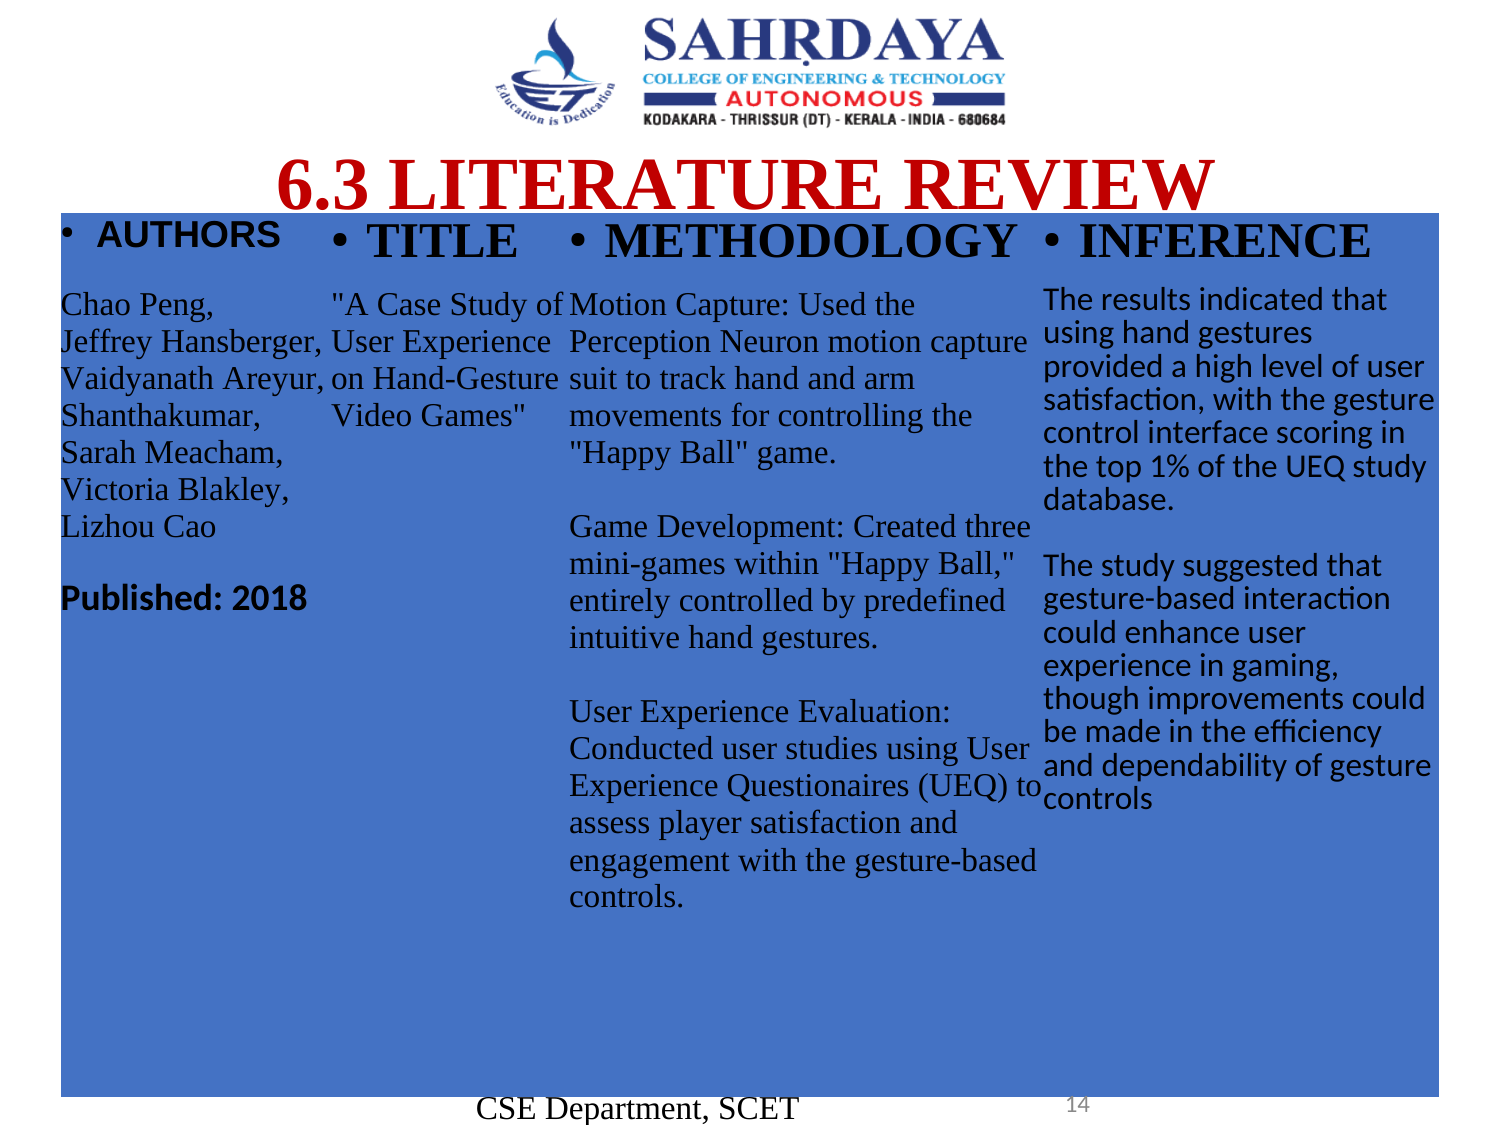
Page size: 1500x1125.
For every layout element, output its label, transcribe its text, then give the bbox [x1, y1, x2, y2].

table_header METHODOLOGY [569, 213, 1043, 286]
table_cell Motion Capture: Used the Perception Neuron motion capture suit to track hand and arm movements for controlling the "Happy Ball" game. Game Development: Created three mini-games within "Happy Ball," entirely controlled by predefined intuitive hand gestures. User Experience Evaluation: Conducted user studies using User Experience Questionaires (UEQ) to assess player satisfaction and engagement with the gesture-based controls. [569, 286, 1043, 1097]
text_box 6.3 LITERATURE REVIEW​ [261, 126, 1275, 213]
picture [460, 0, 1038, 126]
table_cell The results indicated that using hand gestures provided a high level of user satisfaction, with the gesture control interface scoring in the top 1% of the UEQ study database. The study suggested that gesture-based interaction could enhance user experience in gaming, though improvements could be made in the efficiency and dependability of gesture controls [1043, 286, 1439, 1097]
table_header INFERENCE [1043, 213, 1439, 286]
text_box CSE Department, SCET​ [460, 1079, 911, 1125]
table_header AUTHORS [61, 213, 331, 286]
table_cell "A Case Study of User Experience on Hand-Gesture Video Games" [331, 286, 569, 1097]
text_box 14 [1049, 1079, 1500, 1125]
table_header TITLE [331, 213, 569, 286]
table_cell Chao Peng, Jeffrey Hansberger, Vaidyanath Areyur, Shanthakumar, Sarah Meacham, Victoria Blakley, Lizhou Cao Published: 2018 [61, 286, 331, 1097]
